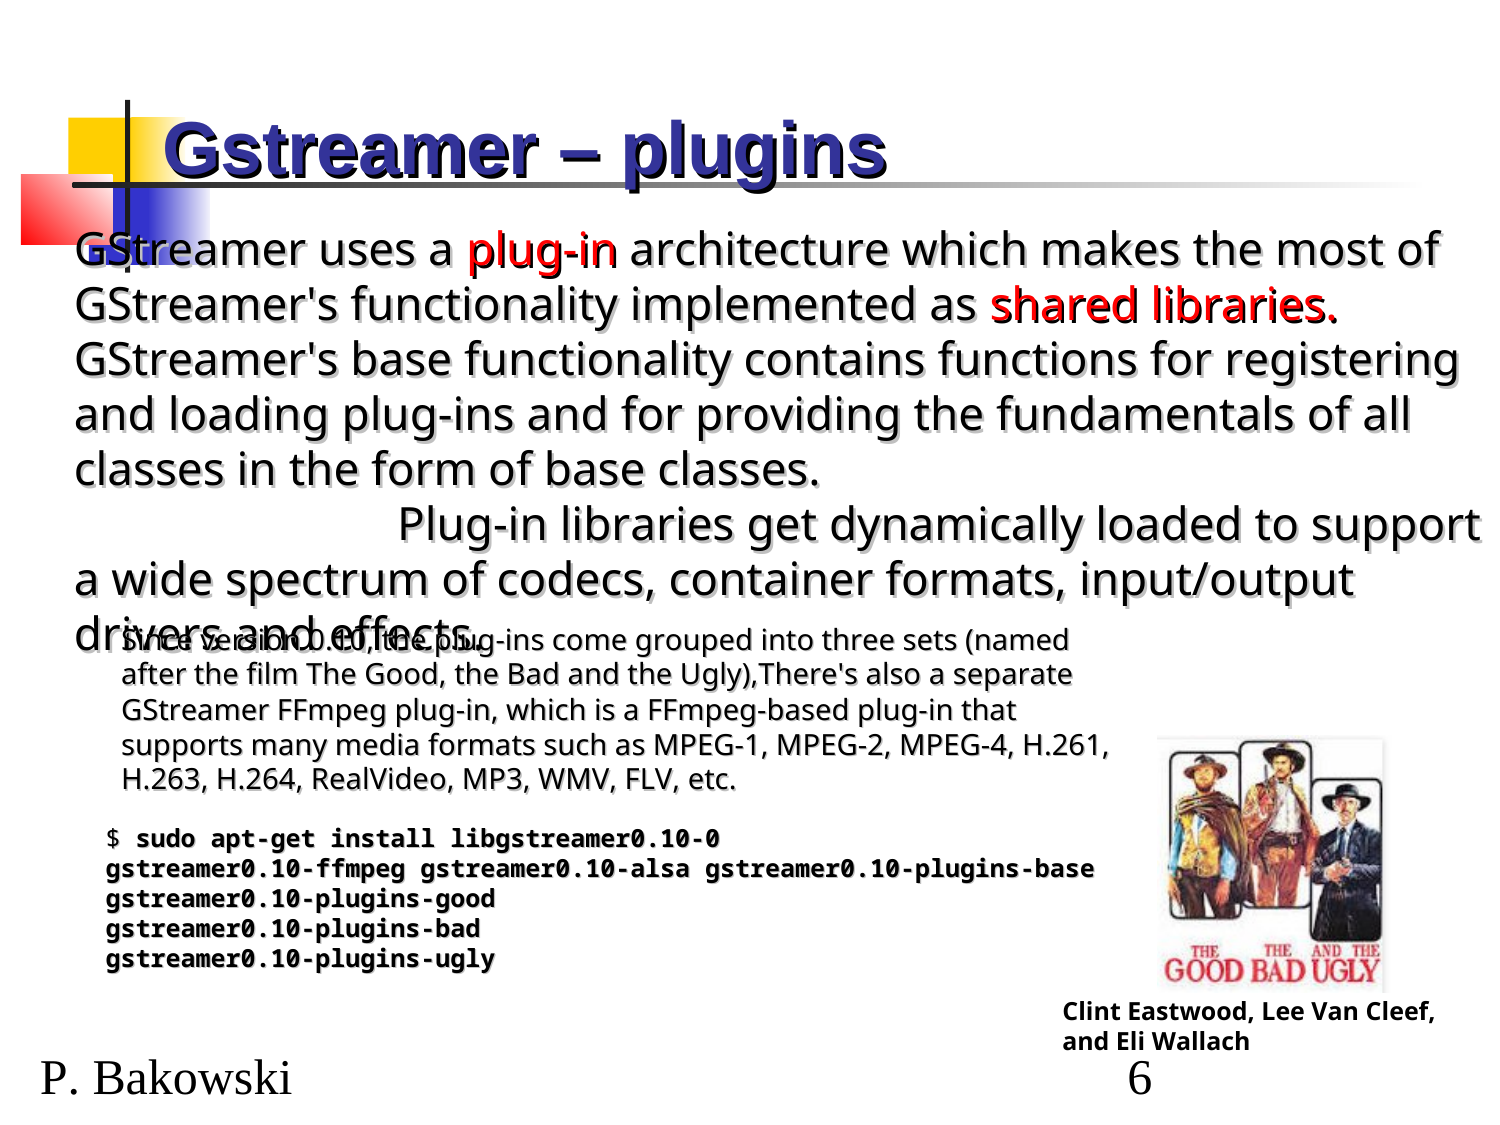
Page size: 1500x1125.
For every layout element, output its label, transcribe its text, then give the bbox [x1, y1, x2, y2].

picture [1157, 735, 1392, 988]
text_box $ sudo apt-get install libgstreamer0.10-0 gstreamer0.10-ffmpeg gstreamer0.10-alsa gstreamer0.10-plugins-base gstreamer0.10-plugins-good gstreamer0.10-plugins-bad gstreamer0.10-plugins-ugly [90, 814, 1134, 1005]
text_box Clint Eastwood, Lee Van Cleef, and Eli Wallach [1047, 988, 1489, 1063]
text_box Since version 0.10, the plug-ins come grouped into three sets (named after the film The Good, the Bad and the Ugly),There's also a separate GStreamer FFmpeg plug-in, which is a FFmpeg-based plug-in that supports many media formats such as MPEG-1, MPEG-2, MPEG-4, H.261, H.263, H.264, RealVideo, MP3, WMV, FLV, etc. [106, 613, 1150, 804]
text_box GStreamer uses a plug-in architecture which makes the most of GStreamer's functionality implemented as shared libraries. GStreamer's base functionality contains functions for registering and loading plug-ins and for providing the fundamentals of all classes in the form of base classes. Plug-in libraries get dynamically loaded to support a wide spectrum of codecs, container formats, input/output drivers and effects. [59, 212, 1500, 683]
title Gstreamer – plugins [147, 92, 1394, 212]
